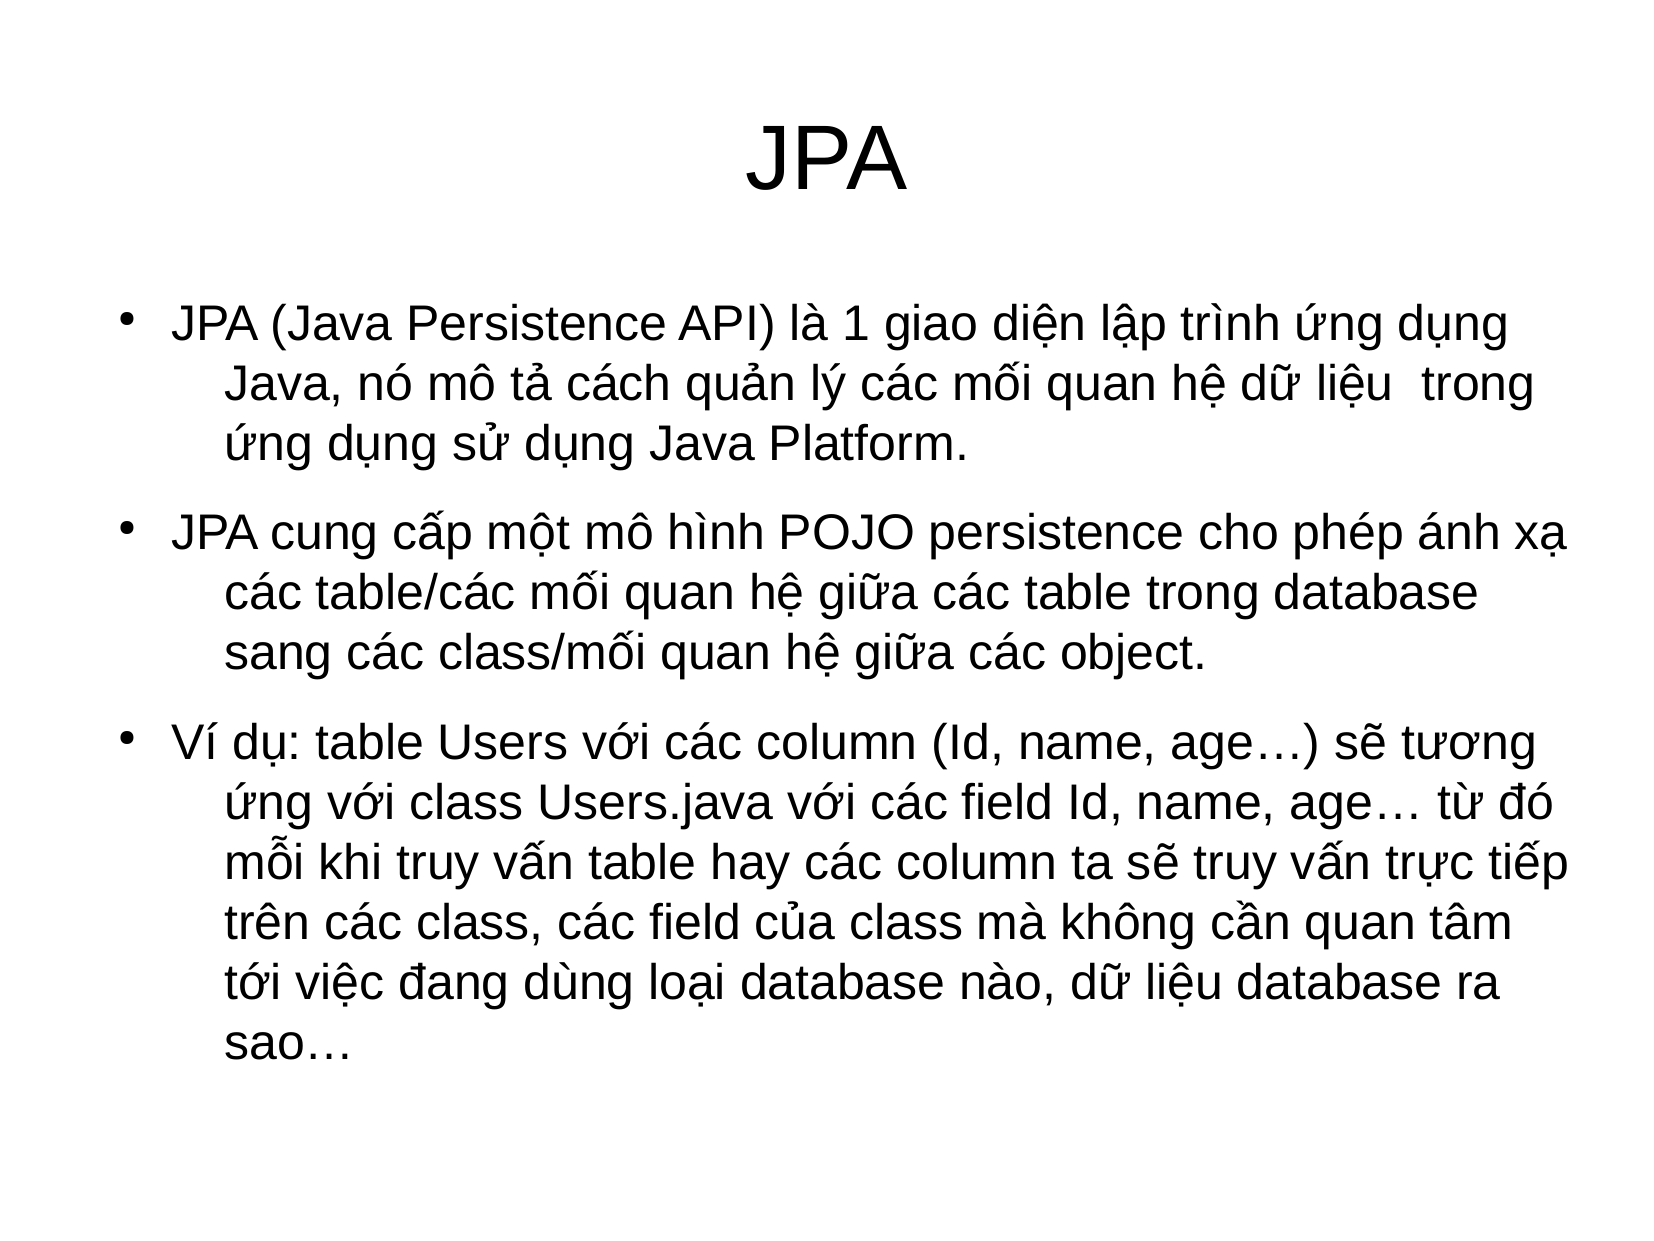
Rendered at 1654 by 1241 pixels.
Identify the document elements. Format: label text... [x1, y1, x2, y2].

title JPA [82, 49, 1571, 257]
list JPA (Java Persistence API) là 1 giao diện lập trình ứng dụng Java, nó mô tả cách quản lý các mối quan hệ dữ liệu trong ứng dụng sử dụng Java Platform. JPA cung cấp một mô hình POJO persistence cho phép ánh xạ các table/các mối quan hệ giữa các table trong database sang các class/mối quan hệ giữa các object. Ví dụ: table Users với các column (Id, name, age…) sẽ tương ứng với class Users.java với các field Id, name, age… từ đó mỗi khi truy vấn table hay các column ta sẽ truy vấn trực tiếp trên các class, các field của class mà không cần quan tâm tới việc đang dùng loại database nào, dữ liệu database ra sao… [82, 290, 1571, 1109]
